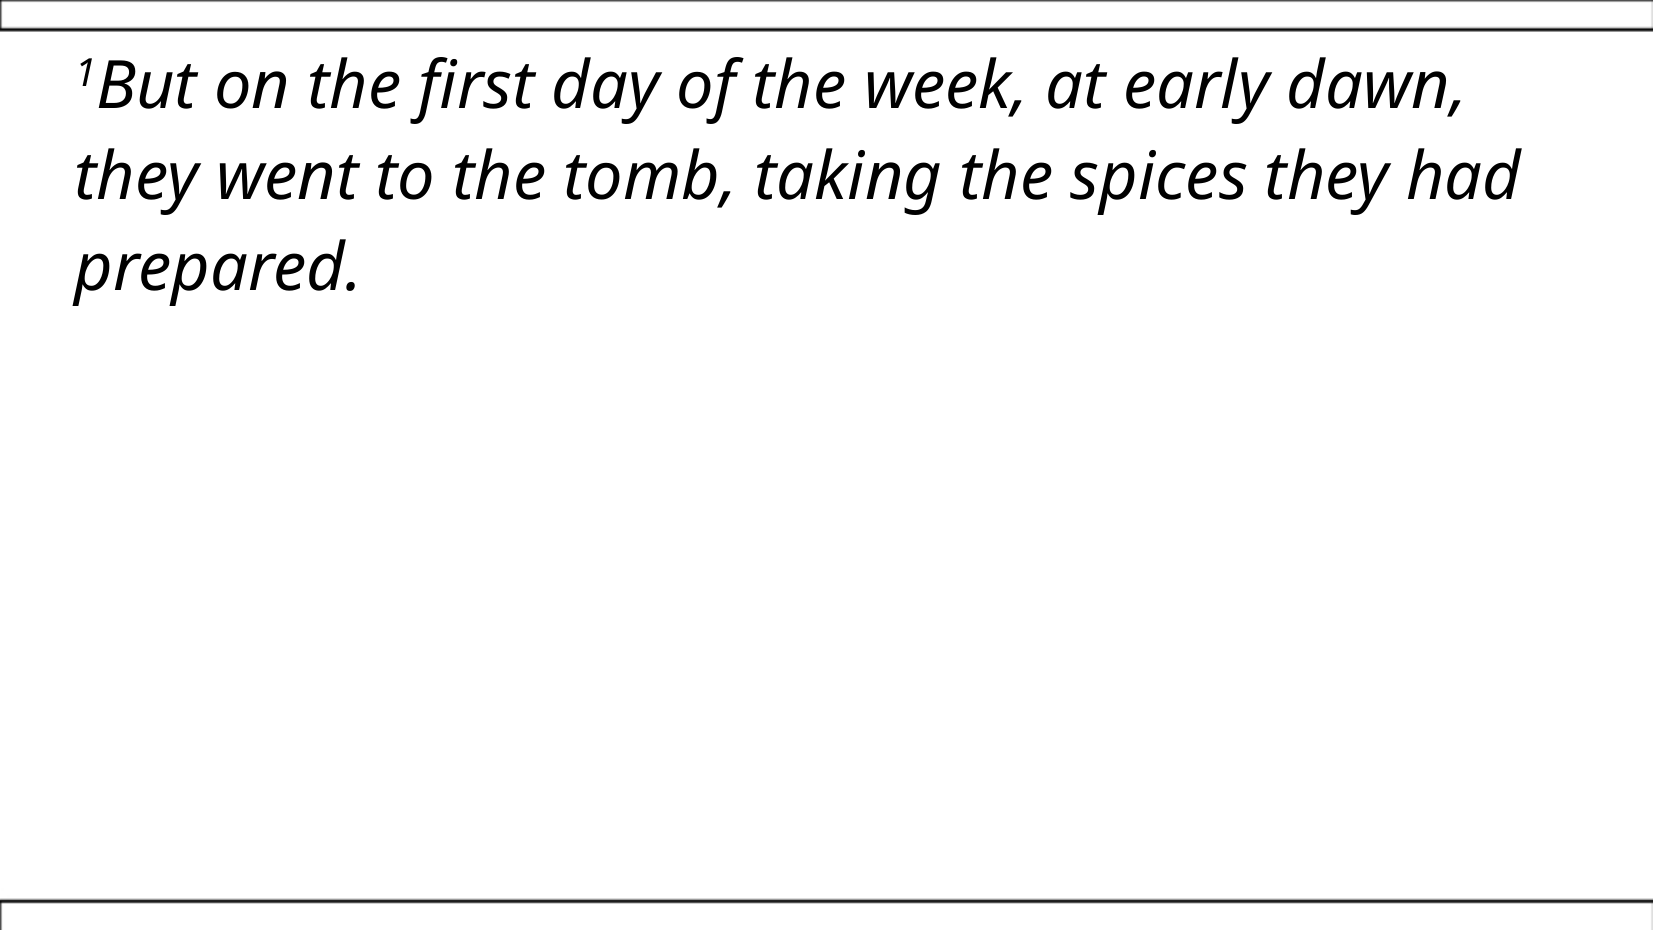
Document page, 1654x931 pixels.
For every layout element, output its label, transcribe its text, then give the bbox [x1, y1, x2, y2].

text_box 1But on the first day of the week, at early dawn, they went to the tomb, taking the spices they had prepared. [60, 30, 1576, 312]
picture [0, 0, 1653, 930]
